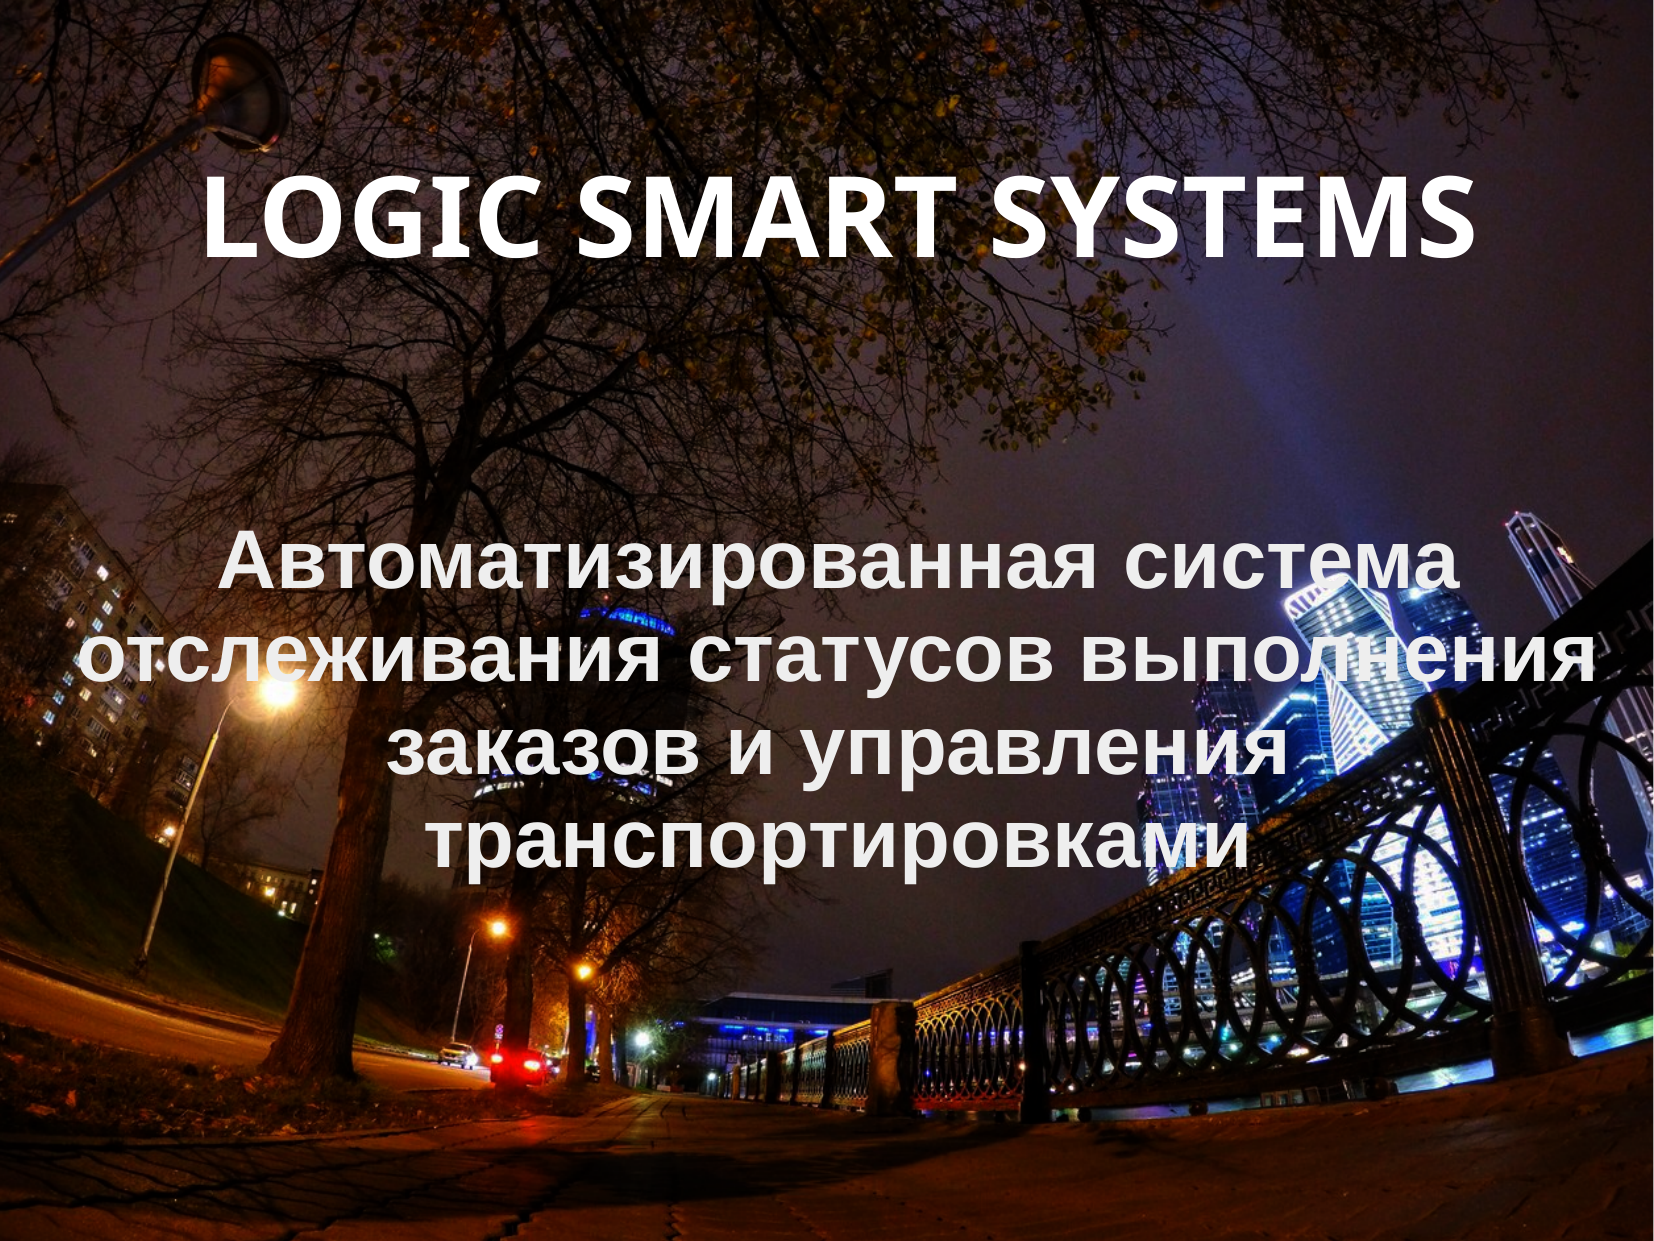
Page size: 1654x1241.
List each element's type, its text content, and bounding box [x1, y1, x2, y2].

text_box LOGIC SMART SYSTEMS Автоматизированная система отслеживания статусов выполнения заказов и управления транспортировками [59, 50, 1619, 945]
picture [0, 0, 1654, 1241]
